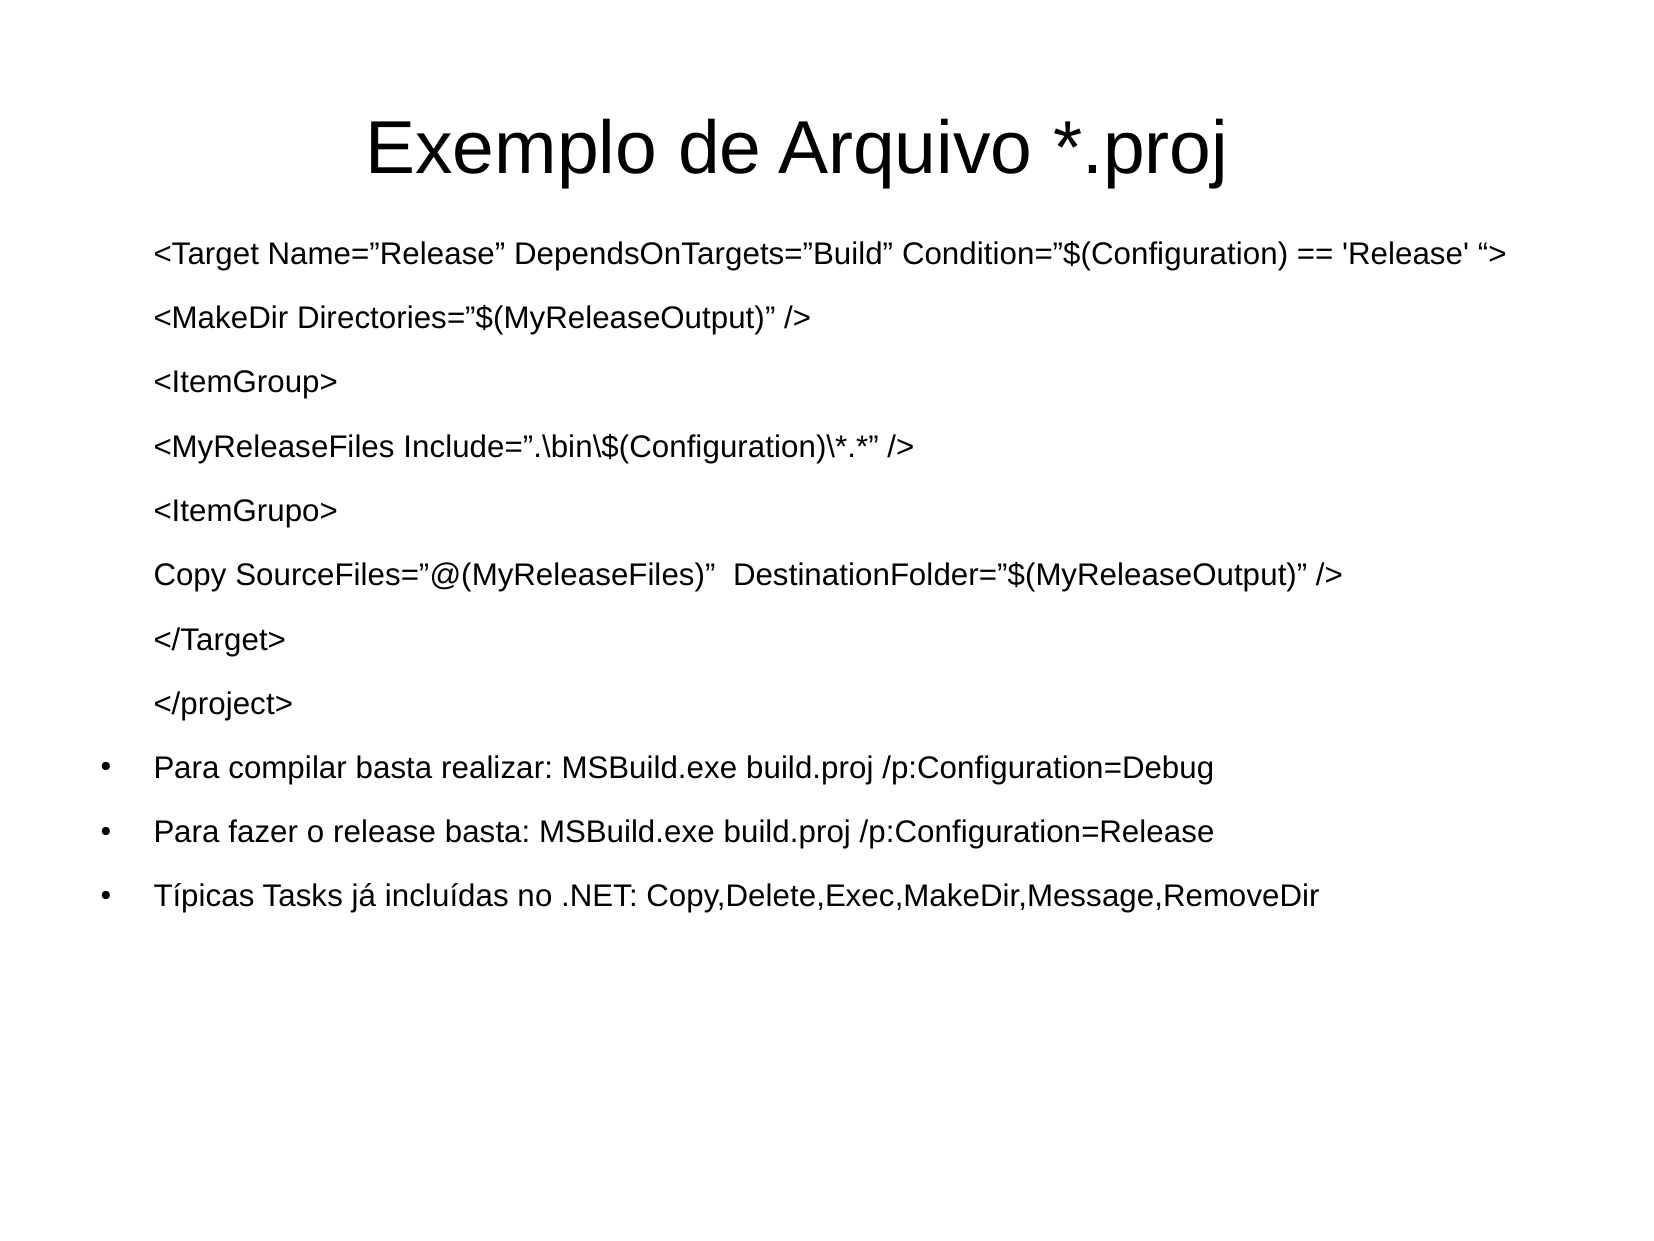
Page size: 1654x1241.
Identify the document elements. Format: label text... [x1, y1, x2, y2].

title Exemplo de Arquivo *.proj [165, 82, 1430, 213]
list <Target Name=”Release” DependsOnTargets=”Build” Condition=”$(Configuration) == 'Release' “> <MakeDir Directories=”$(MyReleaseOutput)” /> <ItemGroup> <MyReleaseFiles Include=”.\bin\$(Configuration)\*.*” /> <ItemGrupo> Copy SourceFiles=”@(MyReleaseFiles)” DestinationFolder=”$(MyReleaseOutput)” /> </Target> </project> Para compilar basta realizar: MSBuild.exe build.proj /p:Configuration=Debug Para fazer o release basta: MSBuild.exe build.proj /p:Configuration=Release Típicas Tasks já incluídas no .NET: Copy,Delete,Exec,MakeDir,Message,RemoveDir [82, 236, 1571, 1010]
